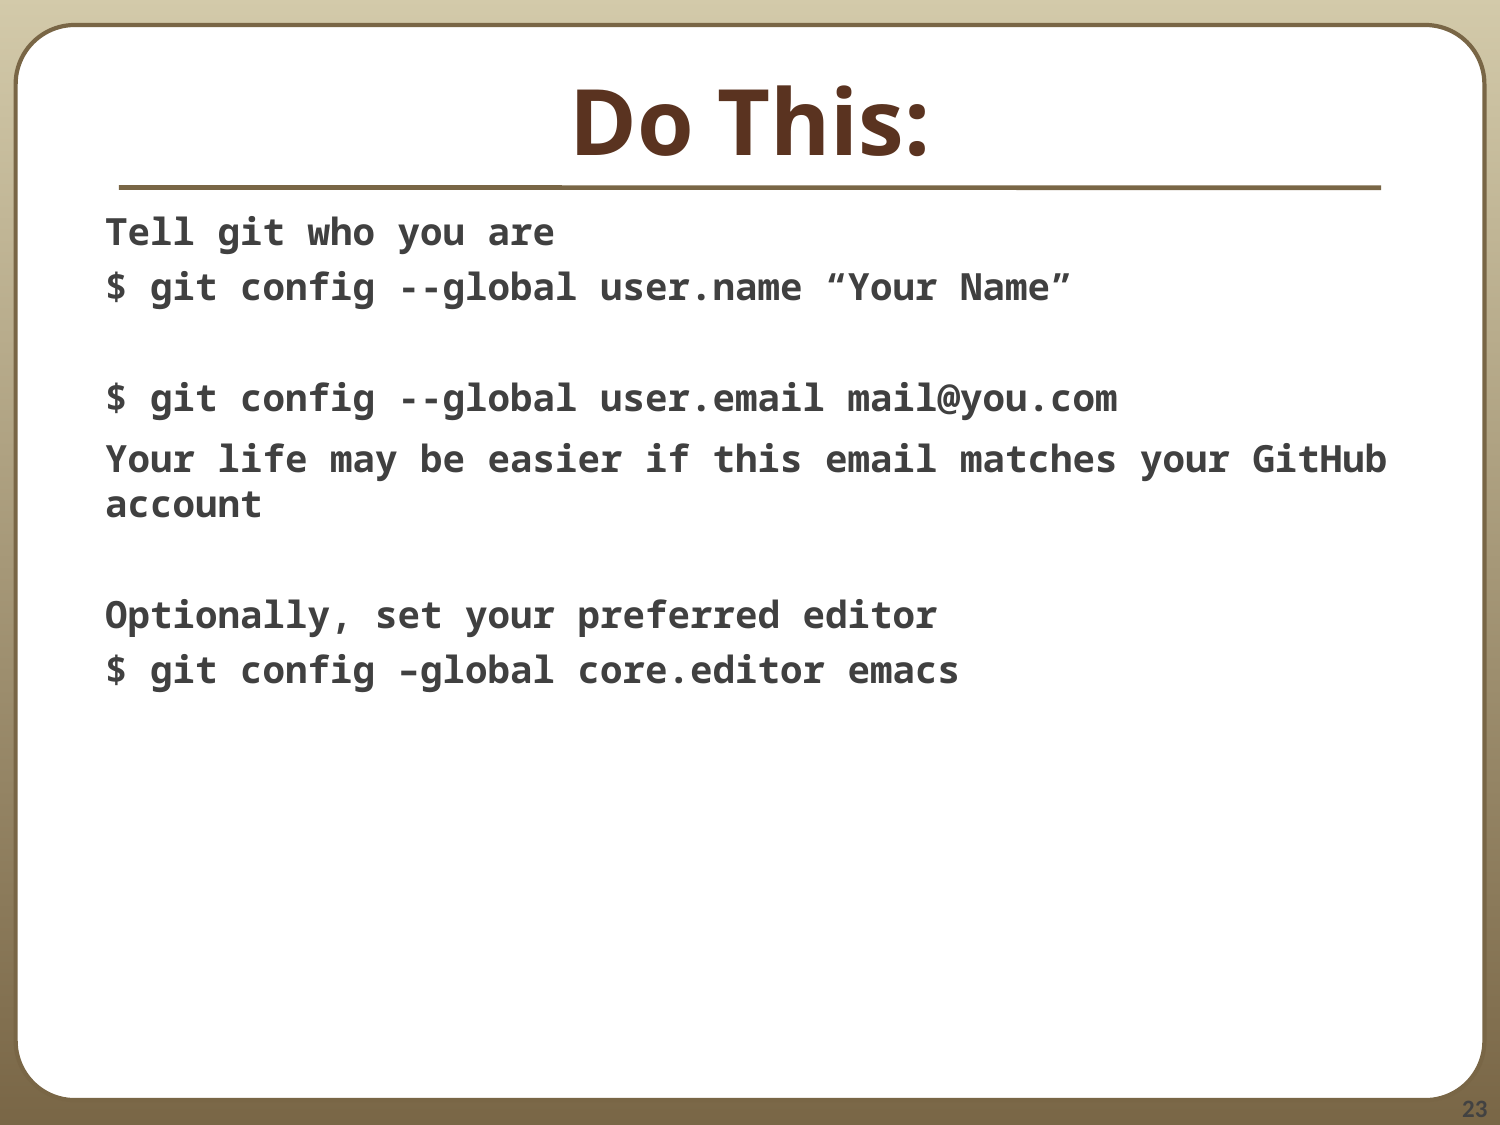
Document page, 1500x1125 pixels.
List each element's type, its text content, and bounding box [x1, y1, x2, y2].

list Tell git who you are $ git config --global user.name “Your Name” $ git config --global user.email mail@you.com Your life may be easier if this email matches your GitHub account Optionally, set your preferred editor $ git config –global core.editor emacs [90, 199, 1426, 976]
title Do This: [0, 24, 1500, 213]
